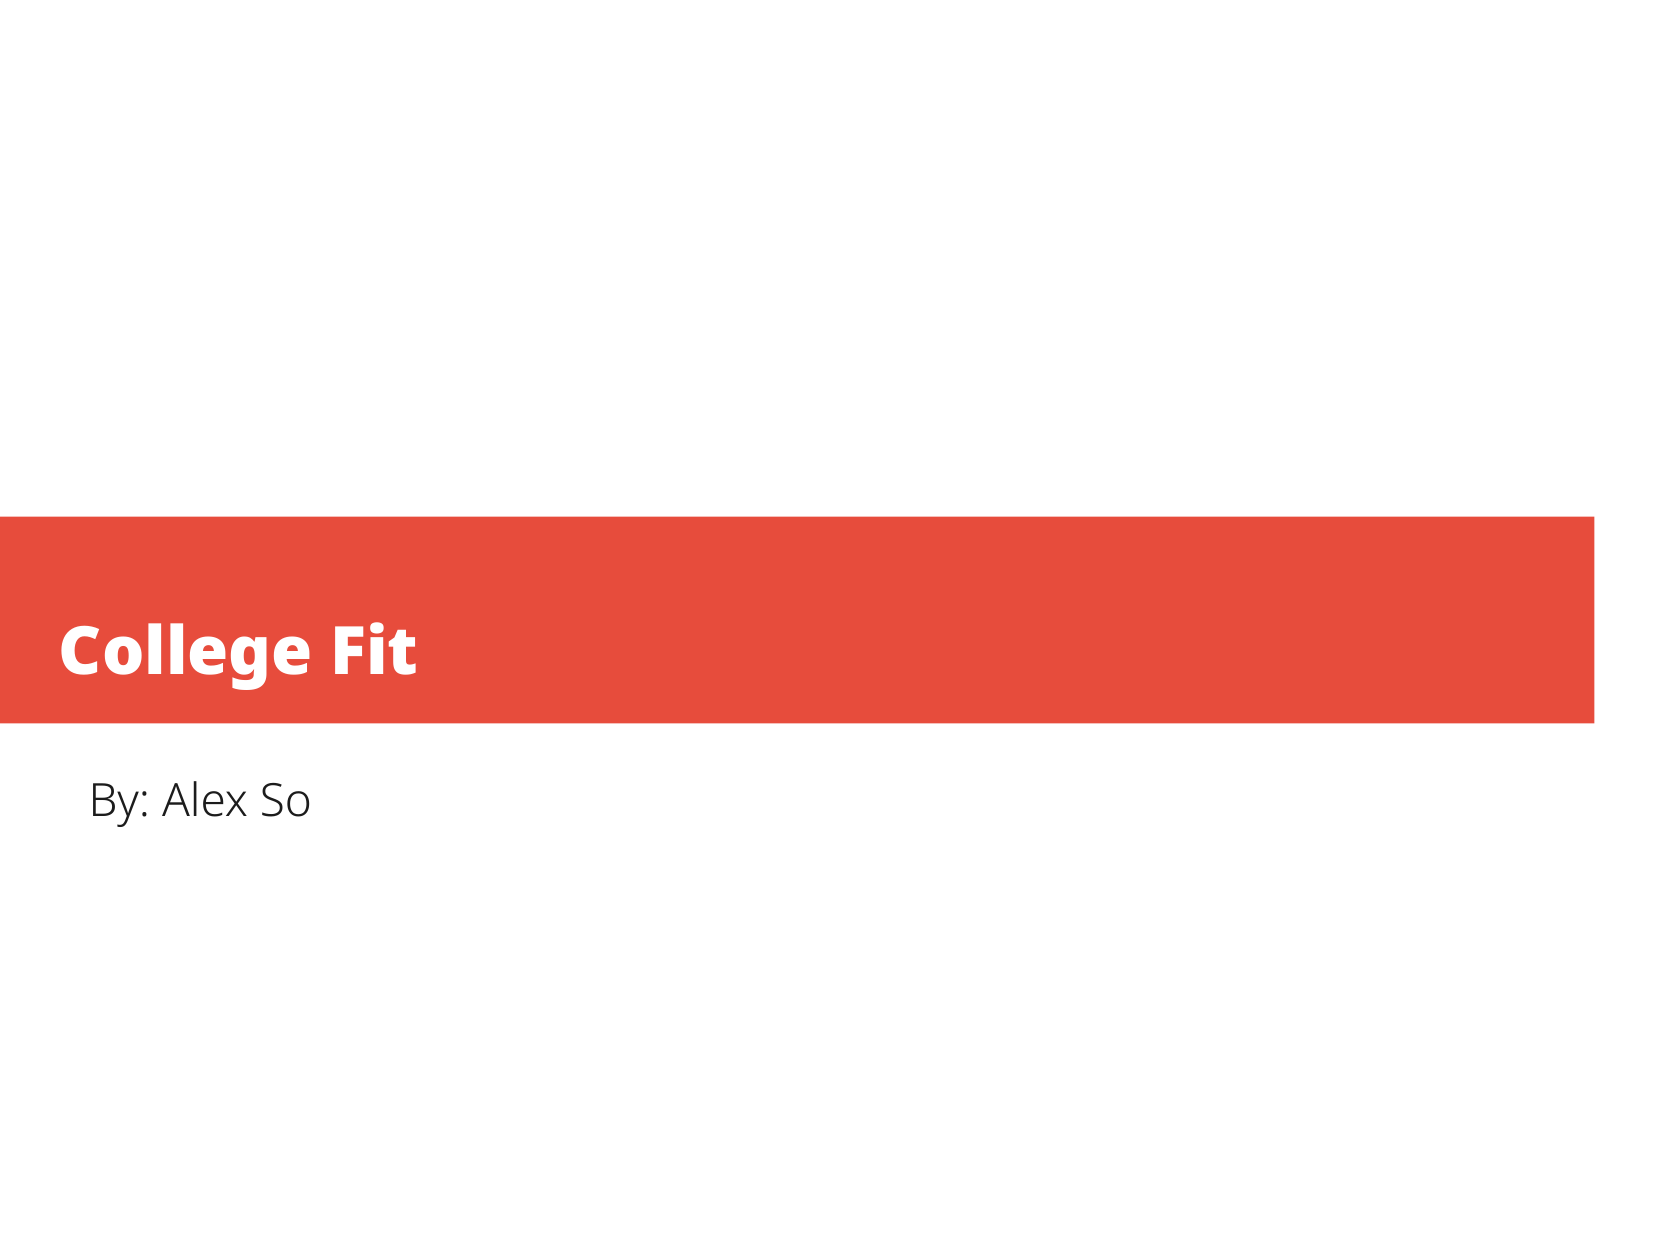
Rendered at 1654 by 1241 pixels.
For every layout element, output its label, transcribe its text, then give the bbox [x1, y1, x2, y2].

subtitle By: Alex So [88, 767, 1595, 1182]
title College Fit [59, 546, 1595, 694]
